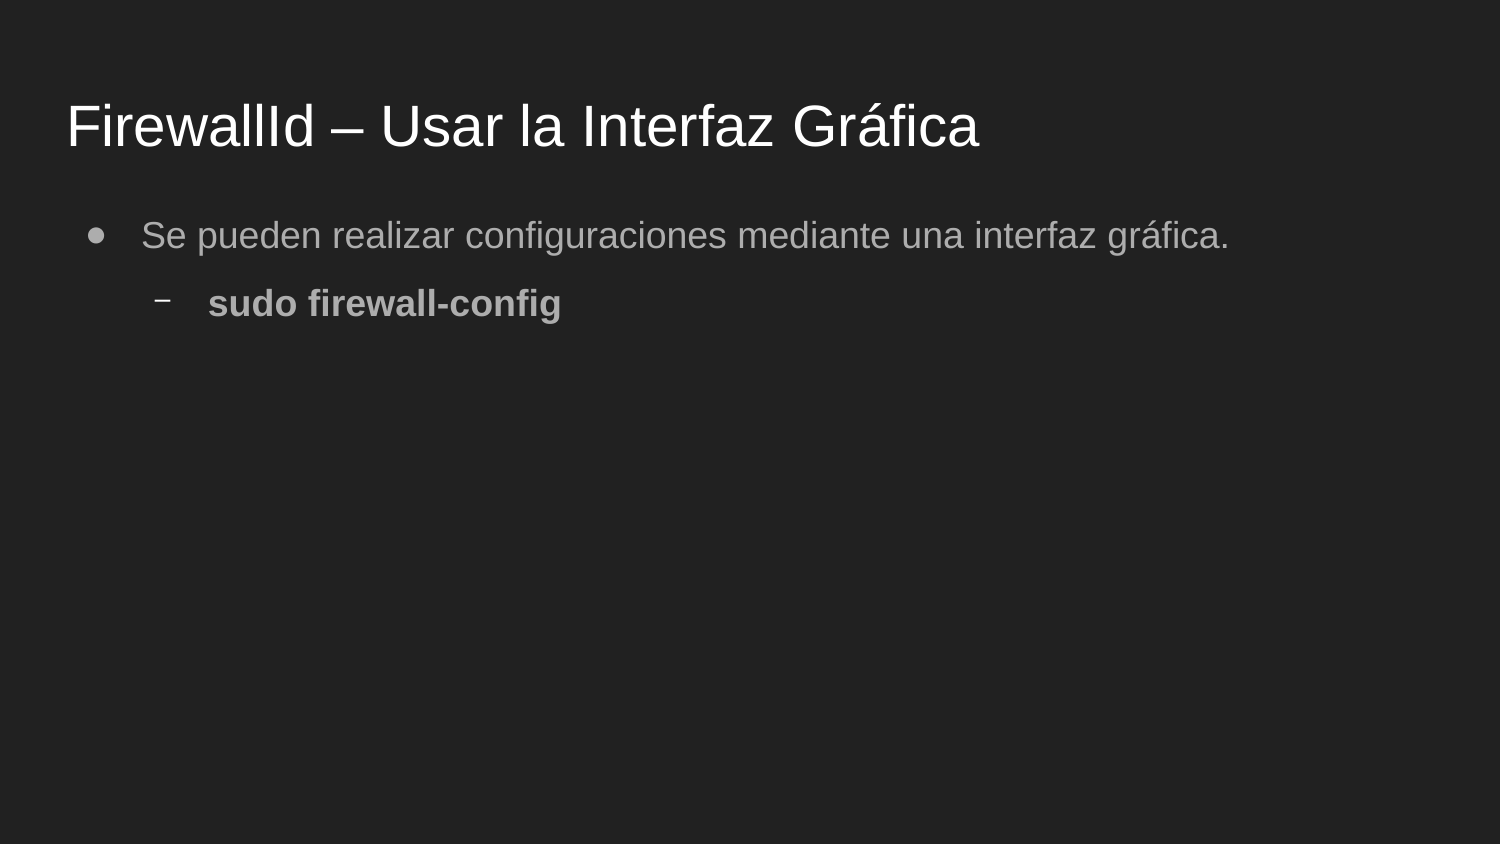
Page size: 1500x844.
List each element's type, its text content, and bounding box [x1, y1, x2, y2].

title FirewallId – Usar la Interfaz Gráfica [51, 72, 1449, 167]
list Se pueden realizar configuraciones mediante una interfaz gráfica. sudo firewall-config [51, 189, 1396, 750]
